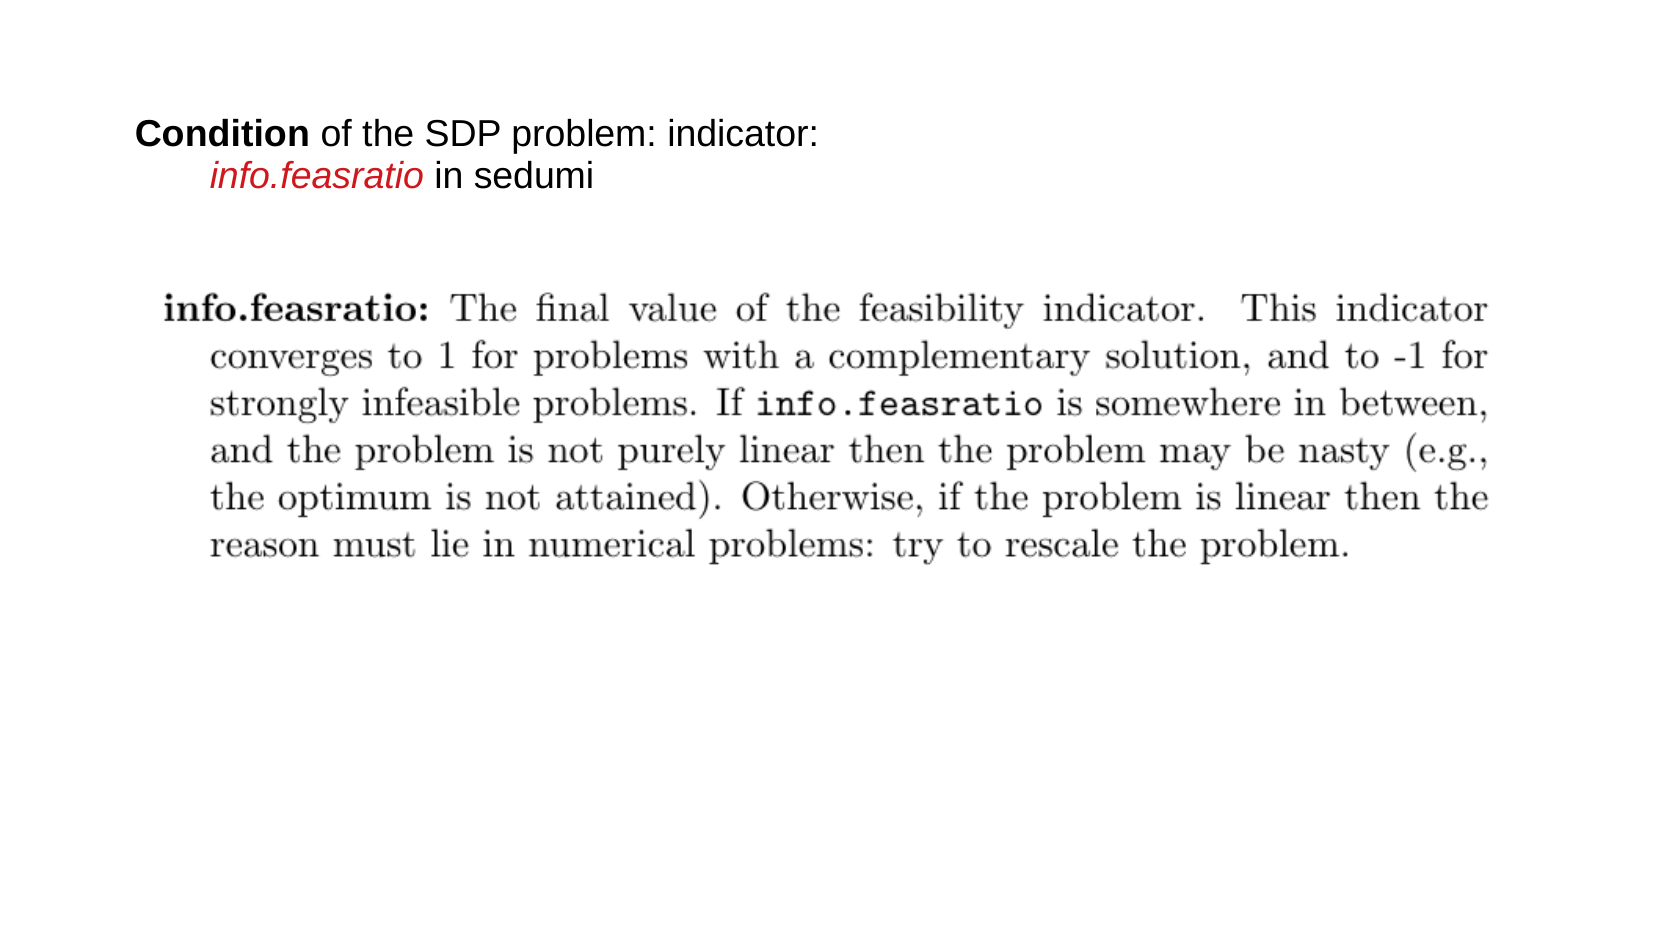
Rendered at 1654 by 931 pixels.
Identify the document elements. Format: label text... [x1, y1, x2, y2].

text_box Condition of the SDP problem: indicator: info.feasratio in sedumi [120, 105, 946, 204]
picture [129, 285, 1531, 586]
